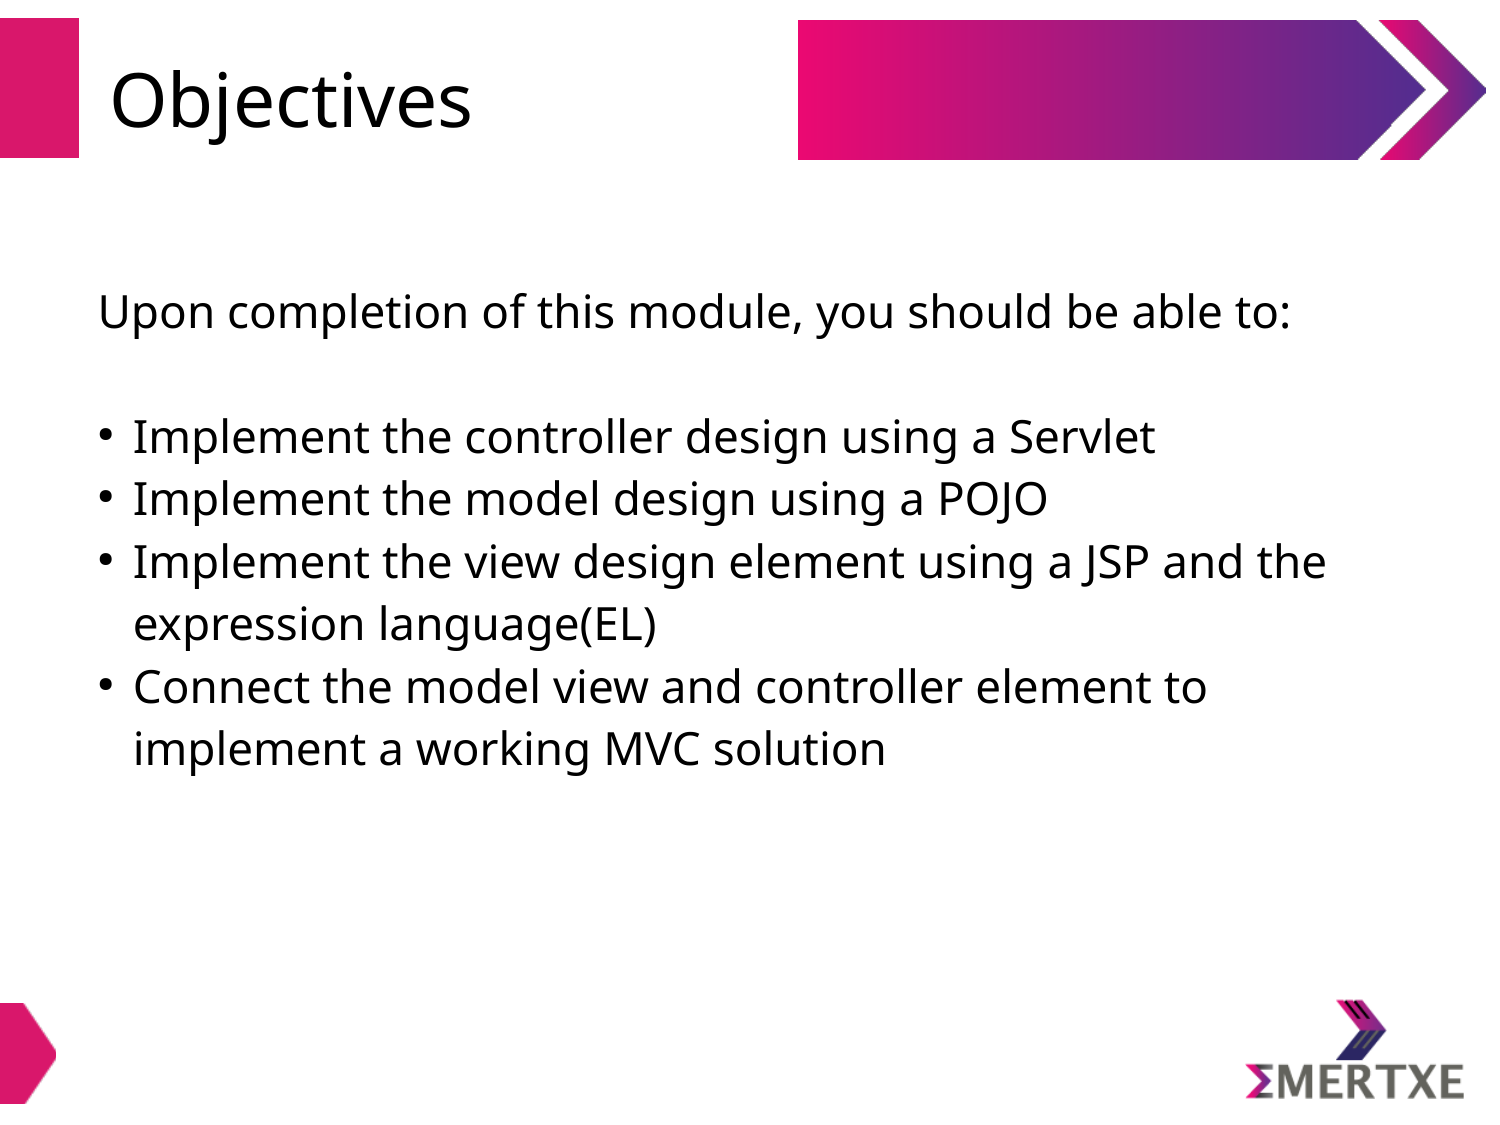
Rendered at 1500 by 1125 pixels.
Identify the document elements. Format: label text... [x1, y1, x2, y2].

picture [798, 20, 1486, 160]
text_box Objectives [94, 39, 768, 142]
picture [1245, 996, 1465, 1099]
text_box Upon completion of this module, you should be able to: Implement the controller design using a Servlet Implement the model design using a POJO Implement the view design element using a JSP and the expression language(EL) Connect the model view and controller element to implement a working MVC solution [82, 271, 1371, 820]
